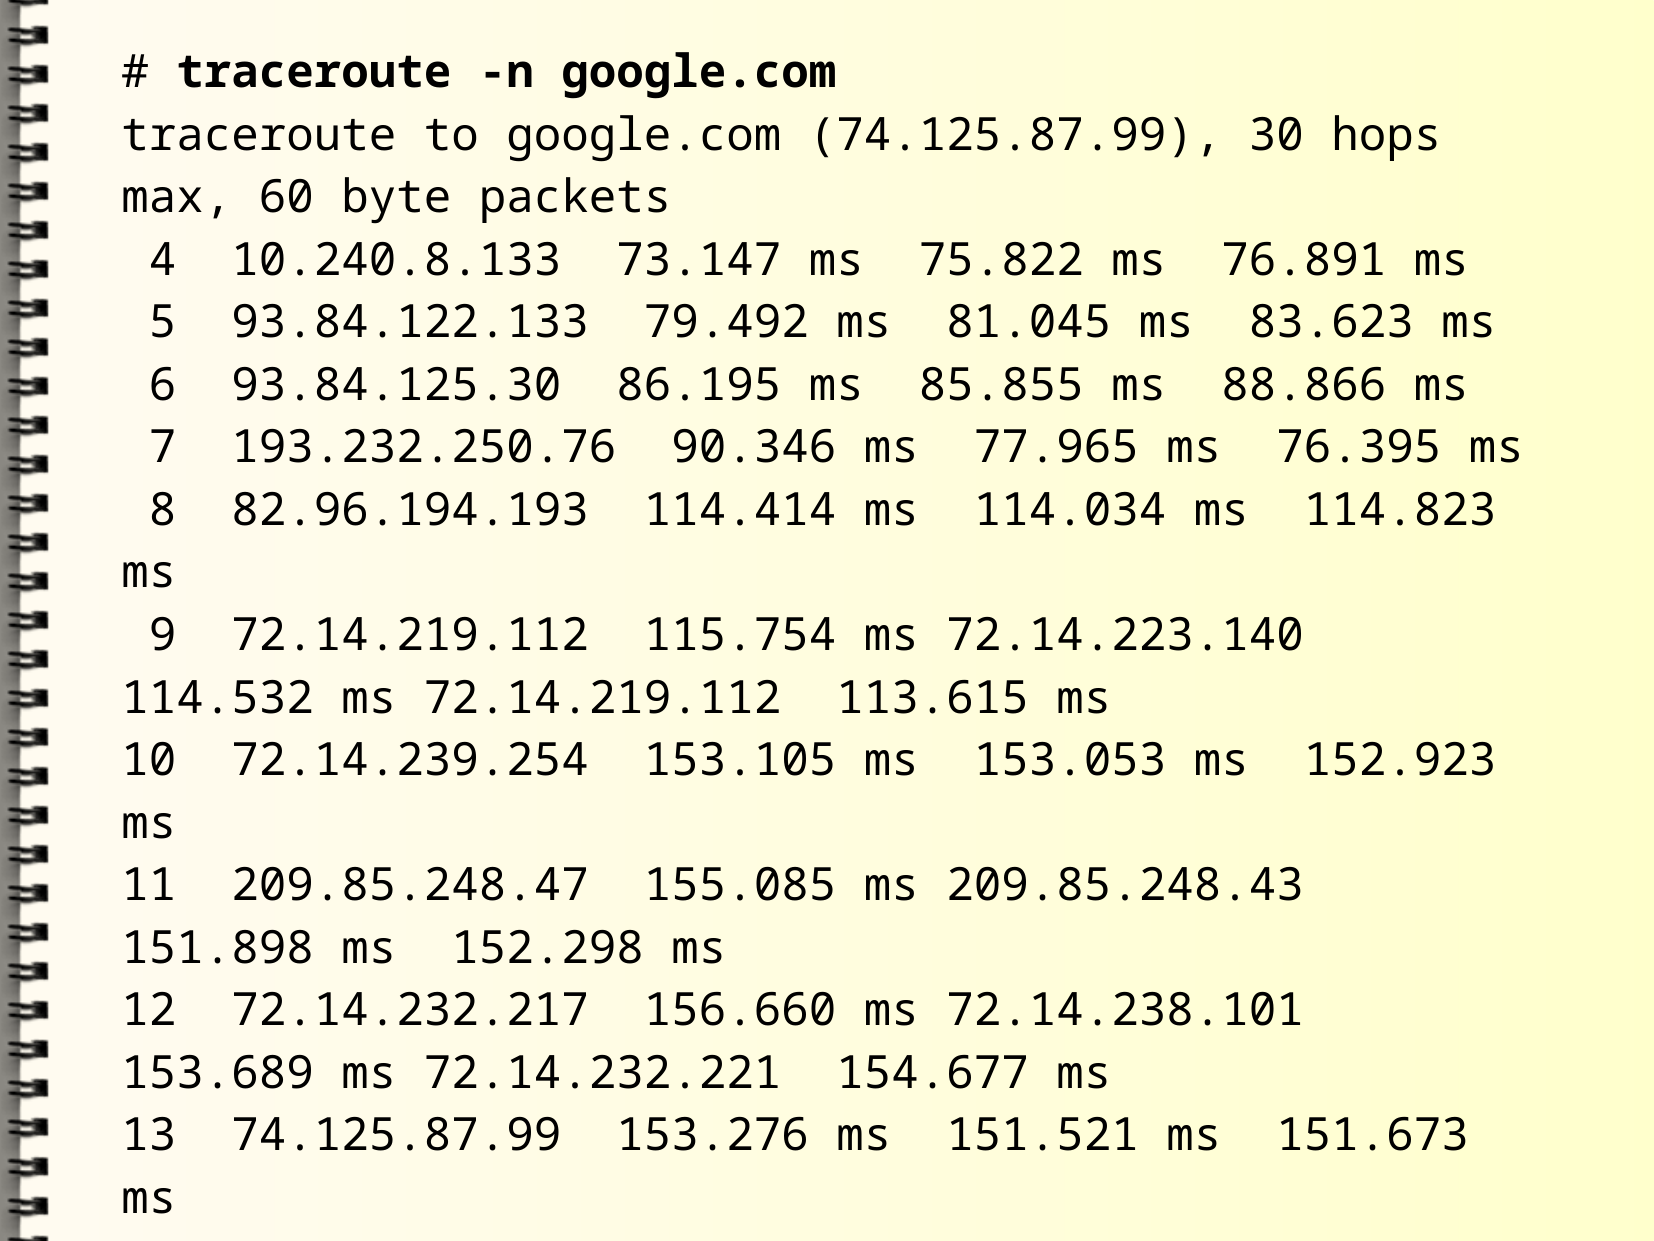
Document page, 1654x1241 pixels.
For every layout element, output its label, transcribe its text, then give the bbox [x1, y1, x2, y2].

subtitle # traceroute -n google.com traceroute to google.com (74.125.87.99), 30 hops max, 60 byte packets 4 10.240.8.133 73.147 ms 75.822 ms 76.891 ms 5 93.84.122.133 79.492 ms 81.045 ms 83.623 ms 6 93.84.125.30 86.195 ms 85.855 ms 88.866 ms 7 193.232.250.76 90.346 ms 77.965 ms 76.395 ms 8 82.96.194.193 114.414 ms 114.034 ms 114.823 ms 9 72.14.219.112 115.754 ms 72.14.223.140 114.532 ms 72.14.219.112 113.615 ms 10 72.14.239.254 153.105 ms 153.053 ms 152.923 ms 11 209.85.248.47 155.085 ms 209.85.248.43 151.898 ms 152.298 ms 12 72.14.232.217 156.660 ms 72.14.238.101 153.689 ms 72.14.232.221 154.677 ms 13 74.125.87.99 153.276 ms 151.521 ms 151.673 ms [121, 102, 1534, 1163]
picture [0, 0, 1654, 1241]
